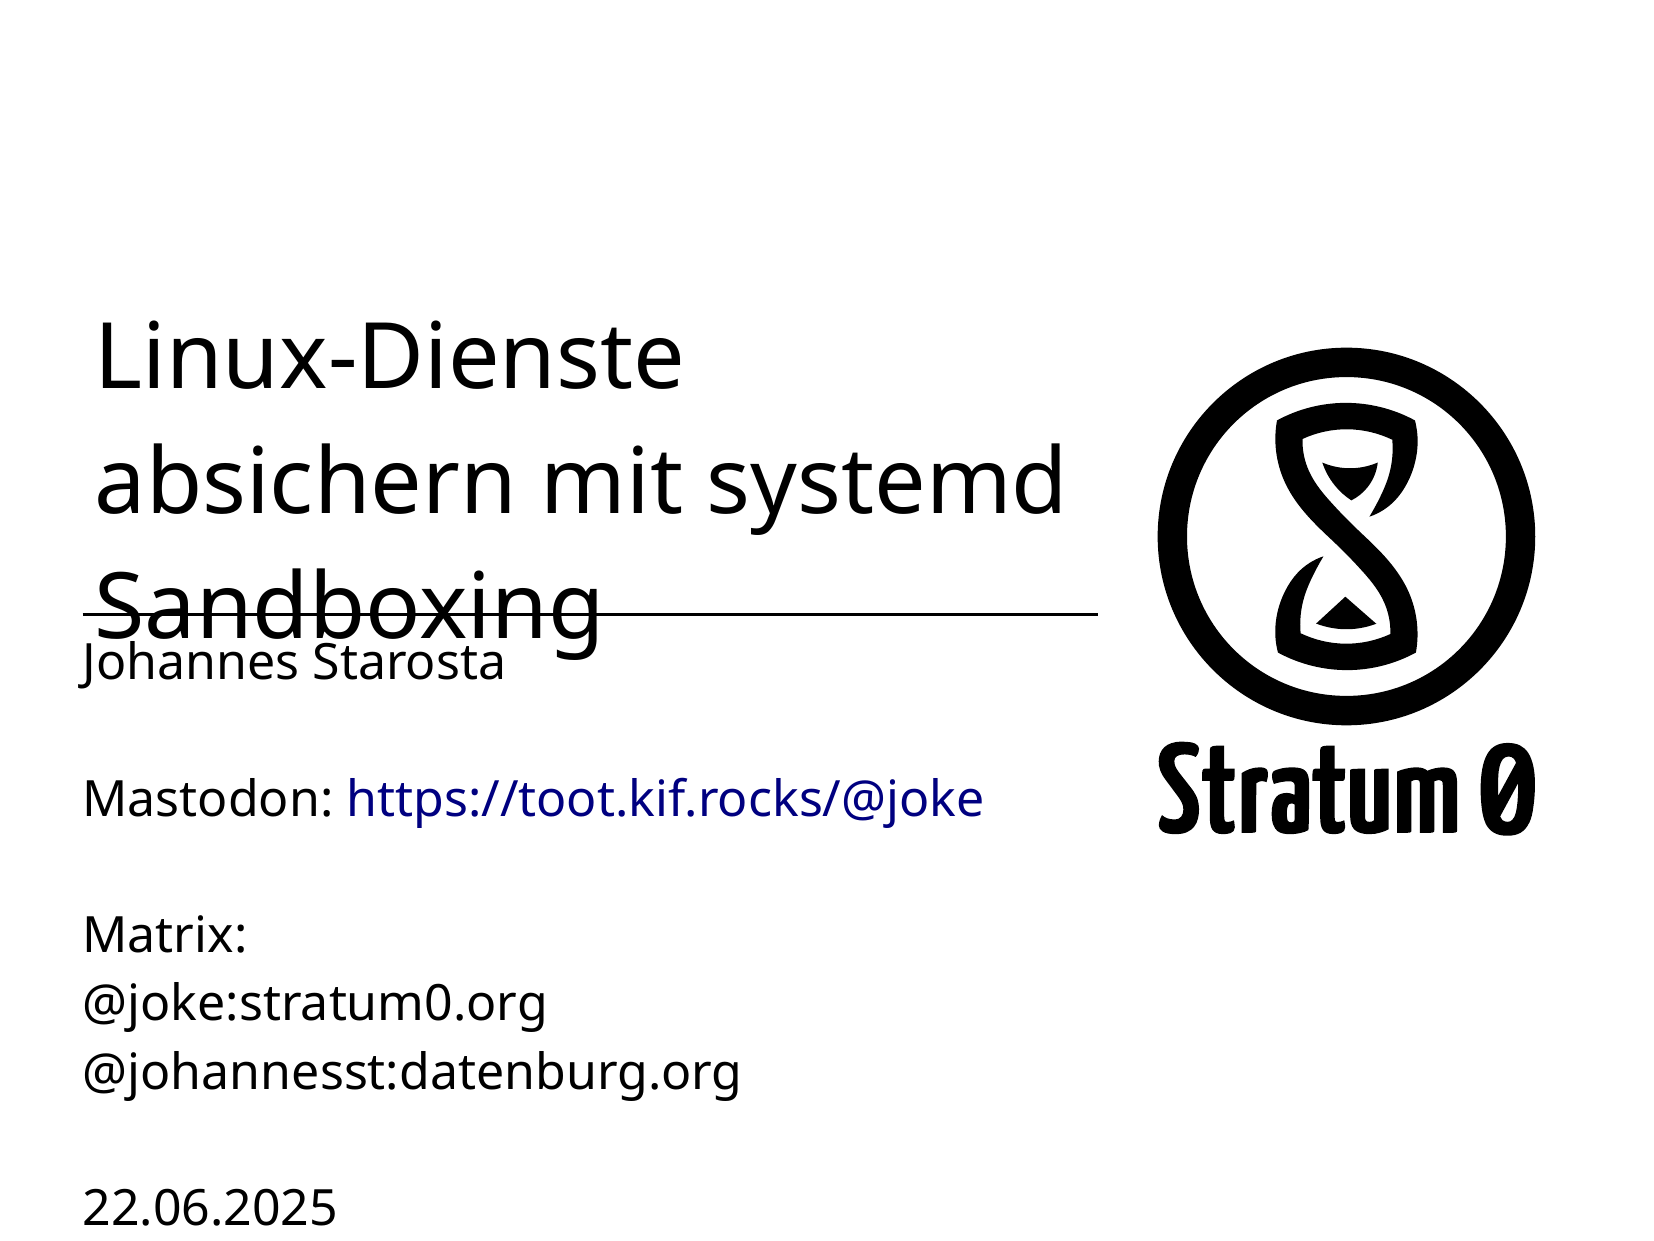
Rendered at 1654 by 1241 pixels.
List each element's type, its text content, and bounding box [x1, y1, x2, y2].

picture [1074, 318, 1619, 863]
title Johannes Starosta Mastodon: https://toot.kif.rocks/@joke Matrix: @joke:stratum0.org @johannesst:datenburg.org 22.06.2025 [82, 484, 1099, 1178]
title Linux-Dienste absichern mit systemd Sandboxing [94, 371, 1074, 484]
